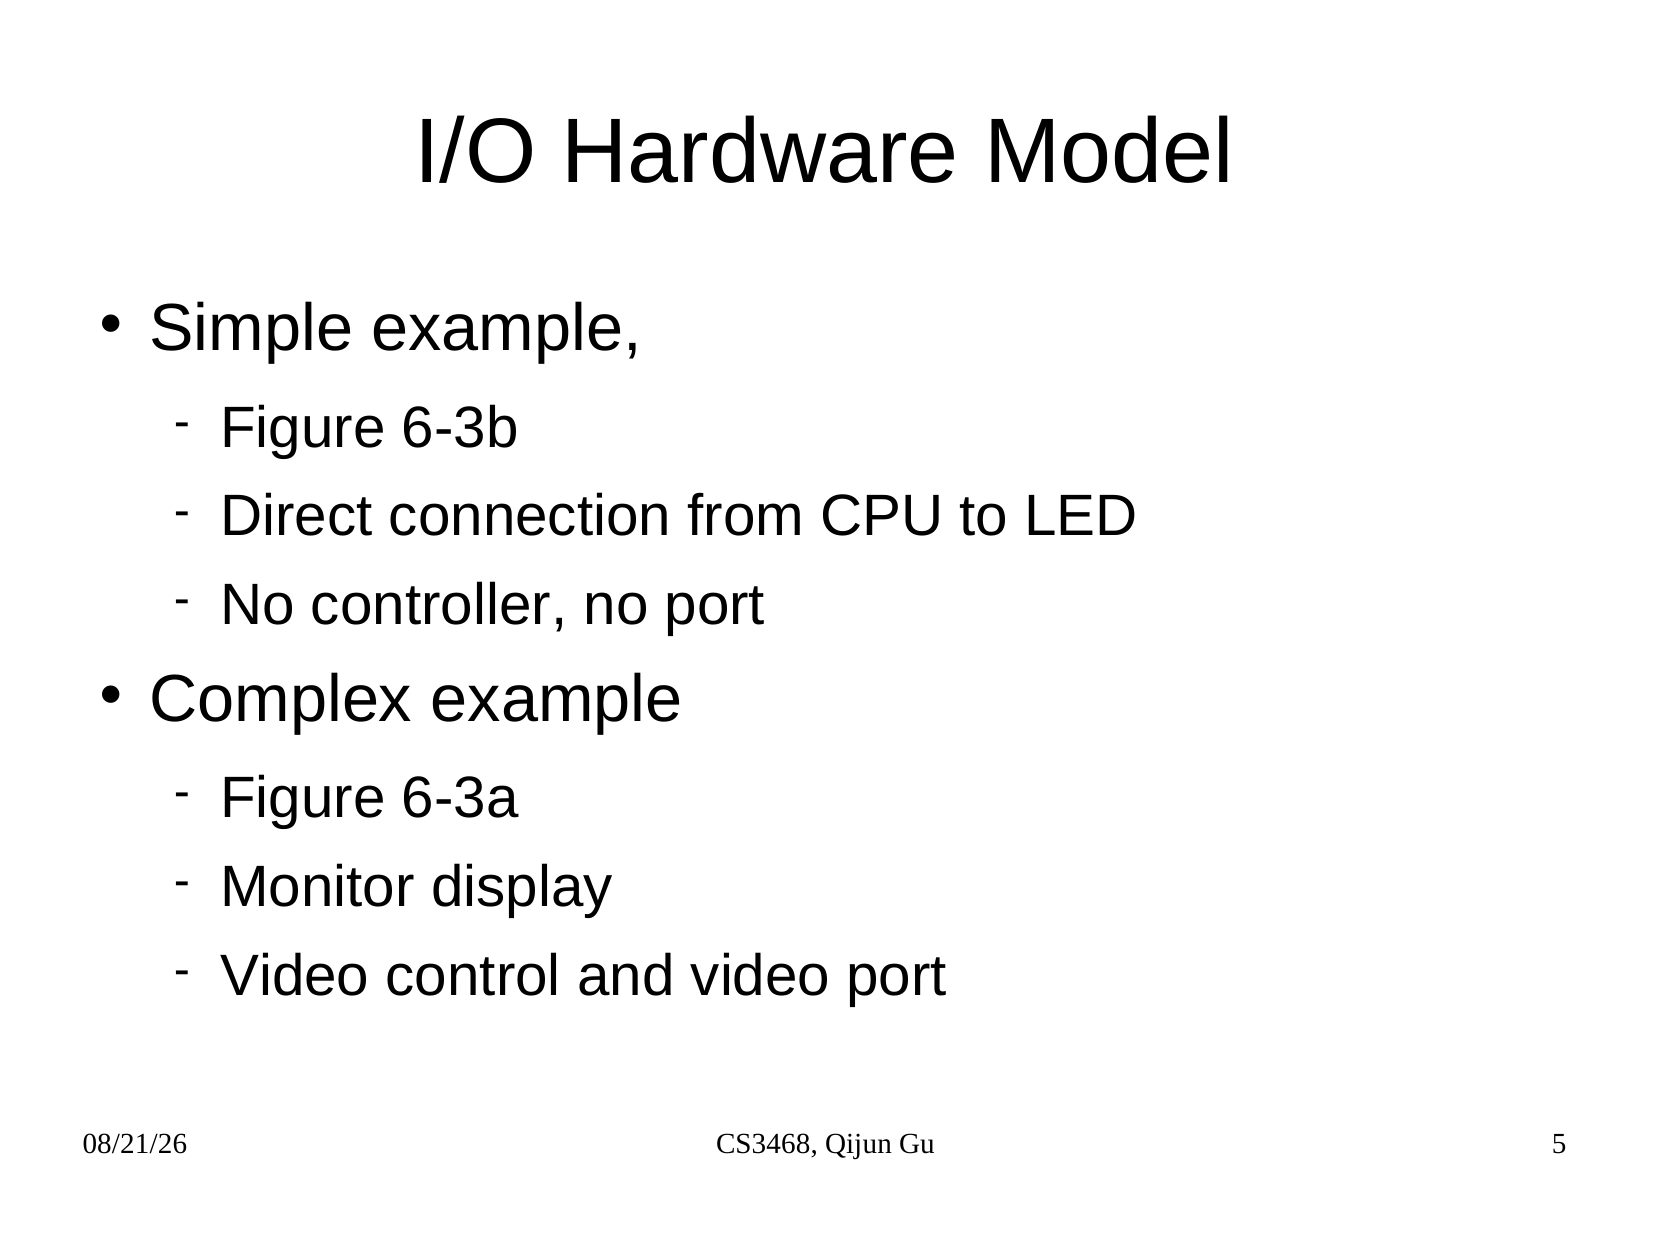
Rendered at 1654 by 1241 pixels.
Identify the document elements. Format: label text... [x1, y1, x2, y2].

list Simple example, Figure 6-3b Direct connection from CPU to LED No controller, no port Complex example Figure 6-3a Monitor display Video control and video port [82, 290, 1567, 1090]
title I/O Hardware Model [82, 56, 1567, 246]
